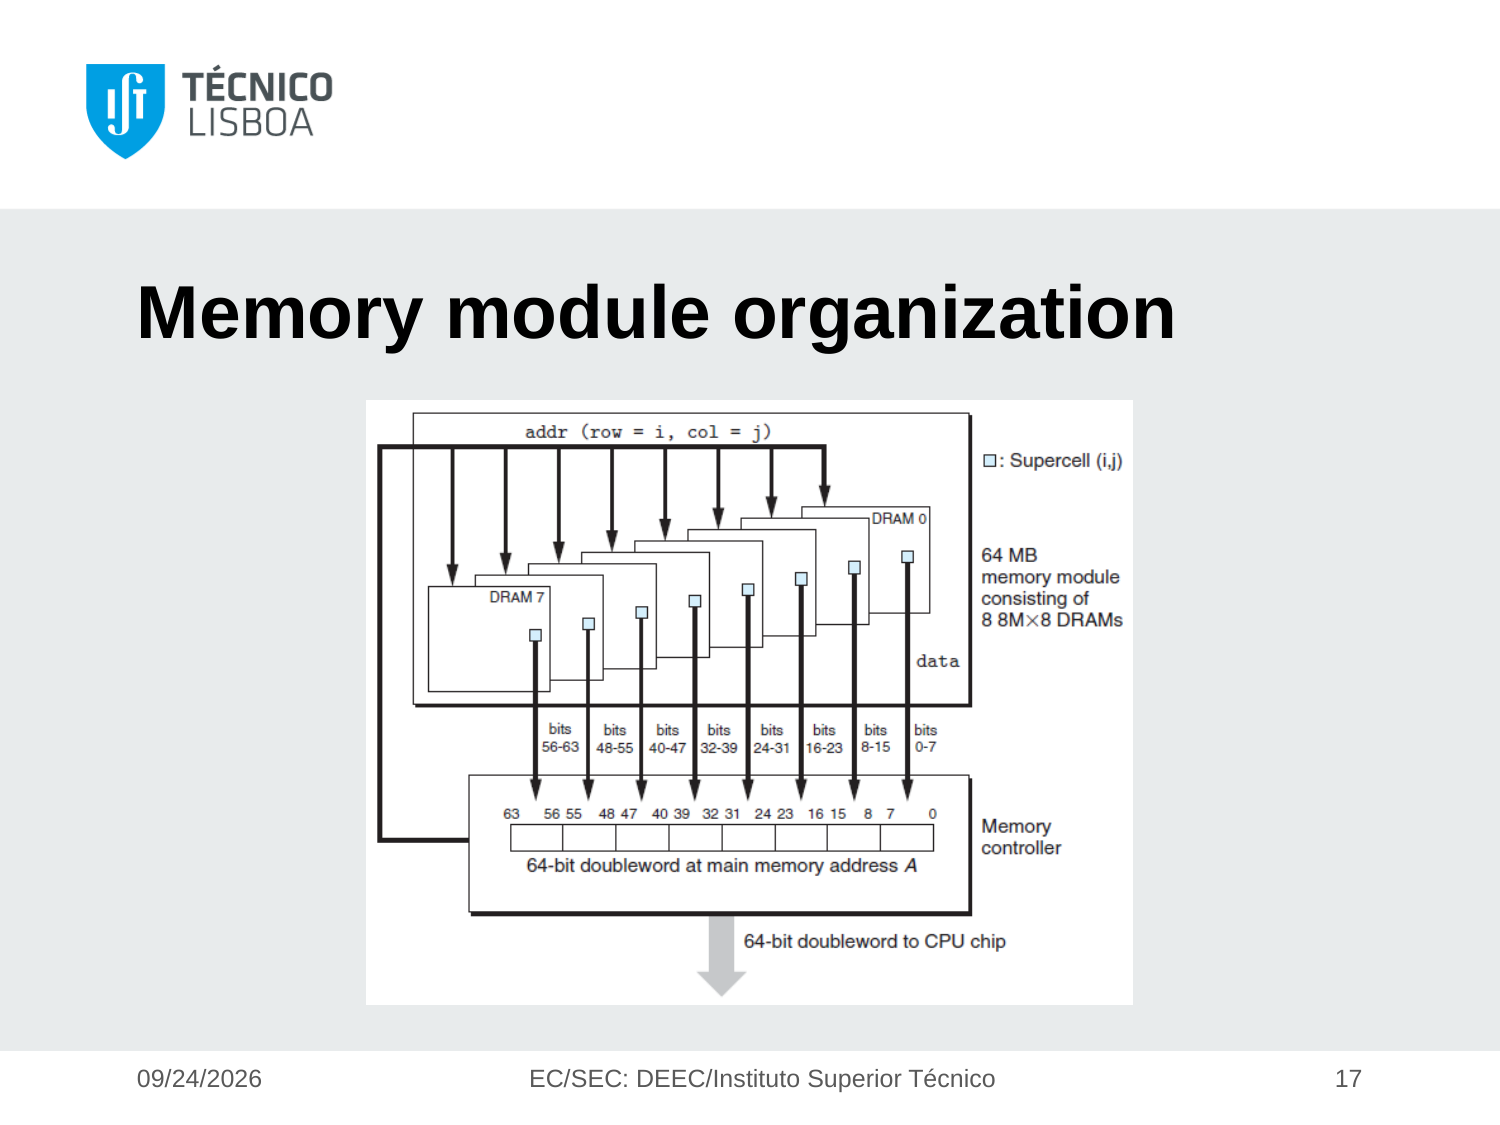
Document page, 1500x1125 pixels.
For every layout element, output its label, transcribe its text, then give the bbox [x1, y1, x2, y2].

title Memory module organization [121, 237, 1378, 381]
footer EC/SEC: DEEC/Instituto Superior Técnico [512, 1052, 1021, 1103]
slide_number <number> [1077, 1052, 1378, 1103]
picture [0, 0, 1500, 1125]
slide_number 11/22/2018 [121, 1052, 425, 1103]
